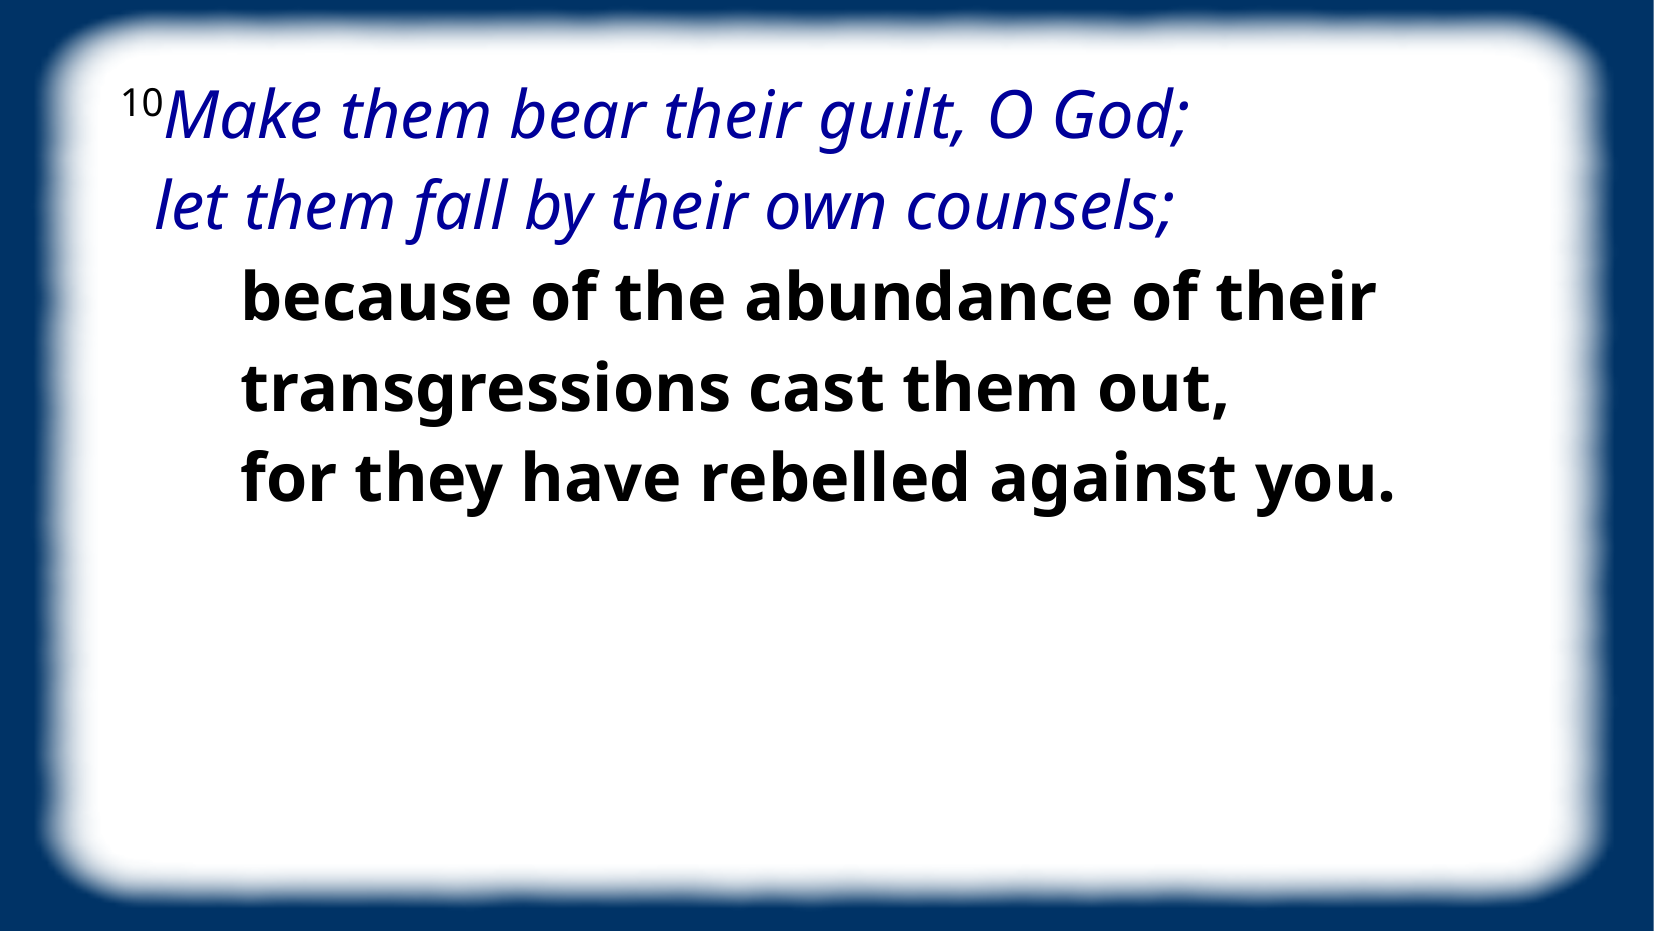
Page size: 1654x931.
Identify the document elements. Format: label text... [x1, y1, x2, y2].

picture [0, 0, 1654, 931]
text_box 10Make them bear their guilt, O God; let them fall by their own counsels; because of the abundance of their transgressions cast them out, for they have rebelled against you. [105, 60, 1561, 519]
